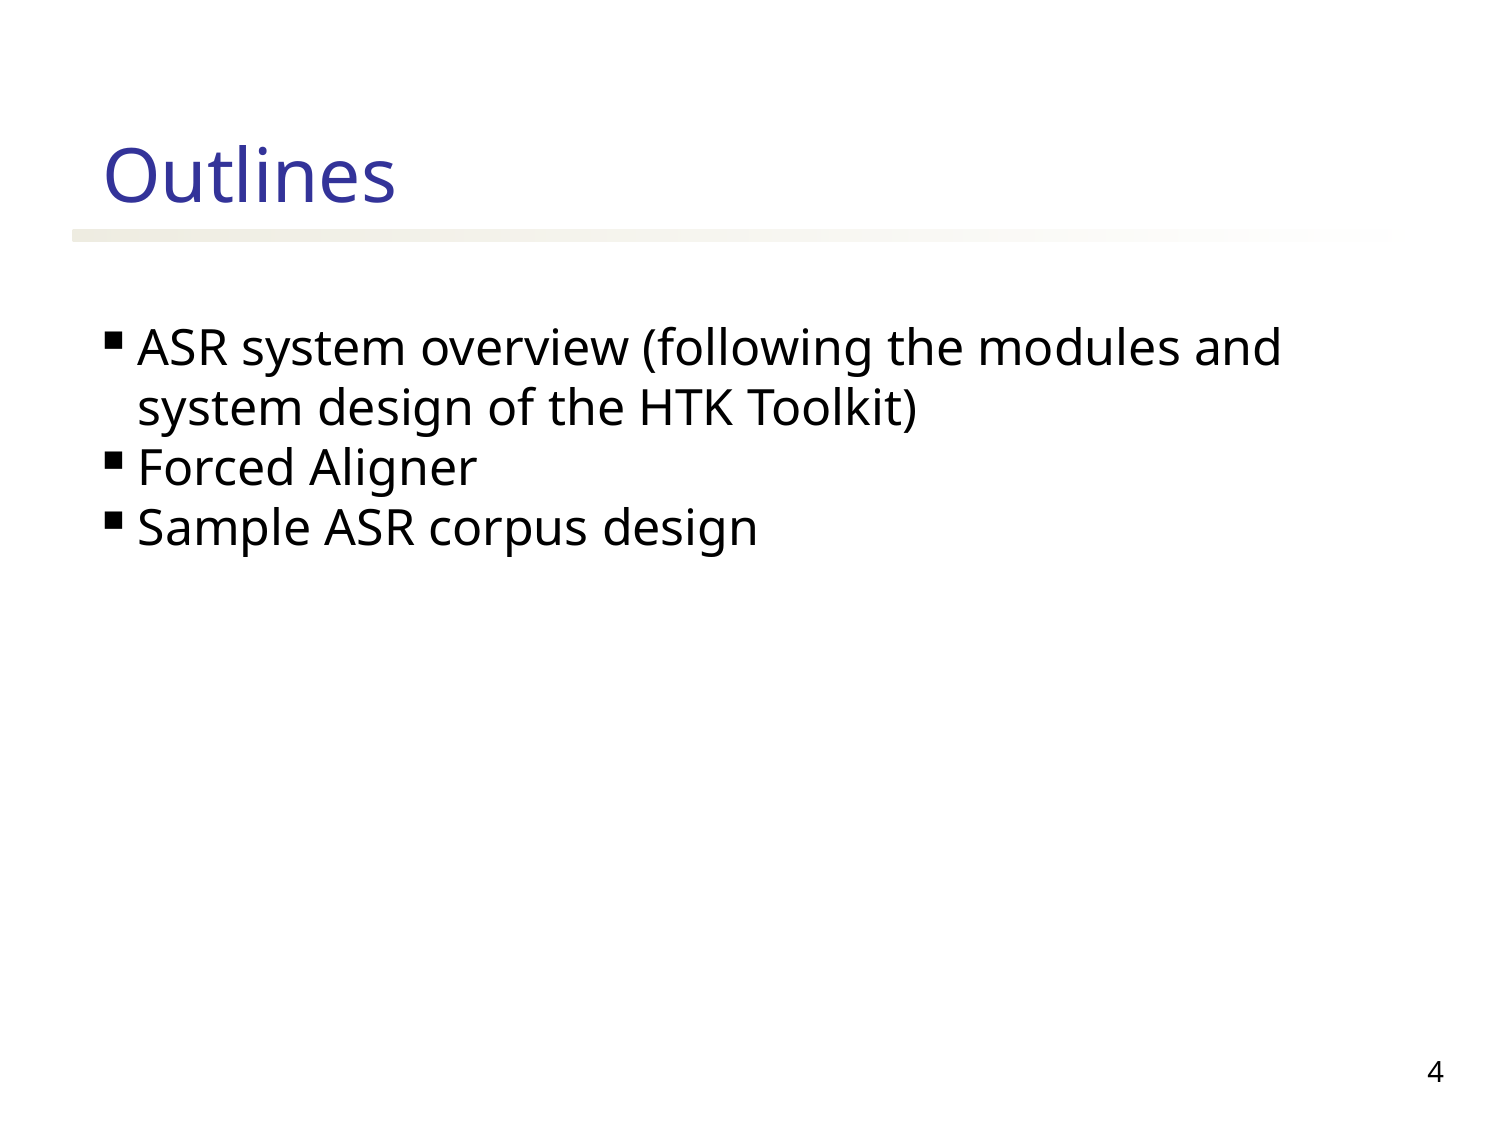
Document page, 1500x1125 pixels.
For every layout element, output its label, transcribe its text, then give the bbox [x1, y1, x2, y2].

text_box Outlines [87, 37, 1304, 225]
text_box ASR system overview (following the modules and system design of the HTK Toolkit) Forced Aligner Sample ASR corpus design [87, 262, 1363, 938]
text_box <number> [1412, 1025, 1475, 1100]
